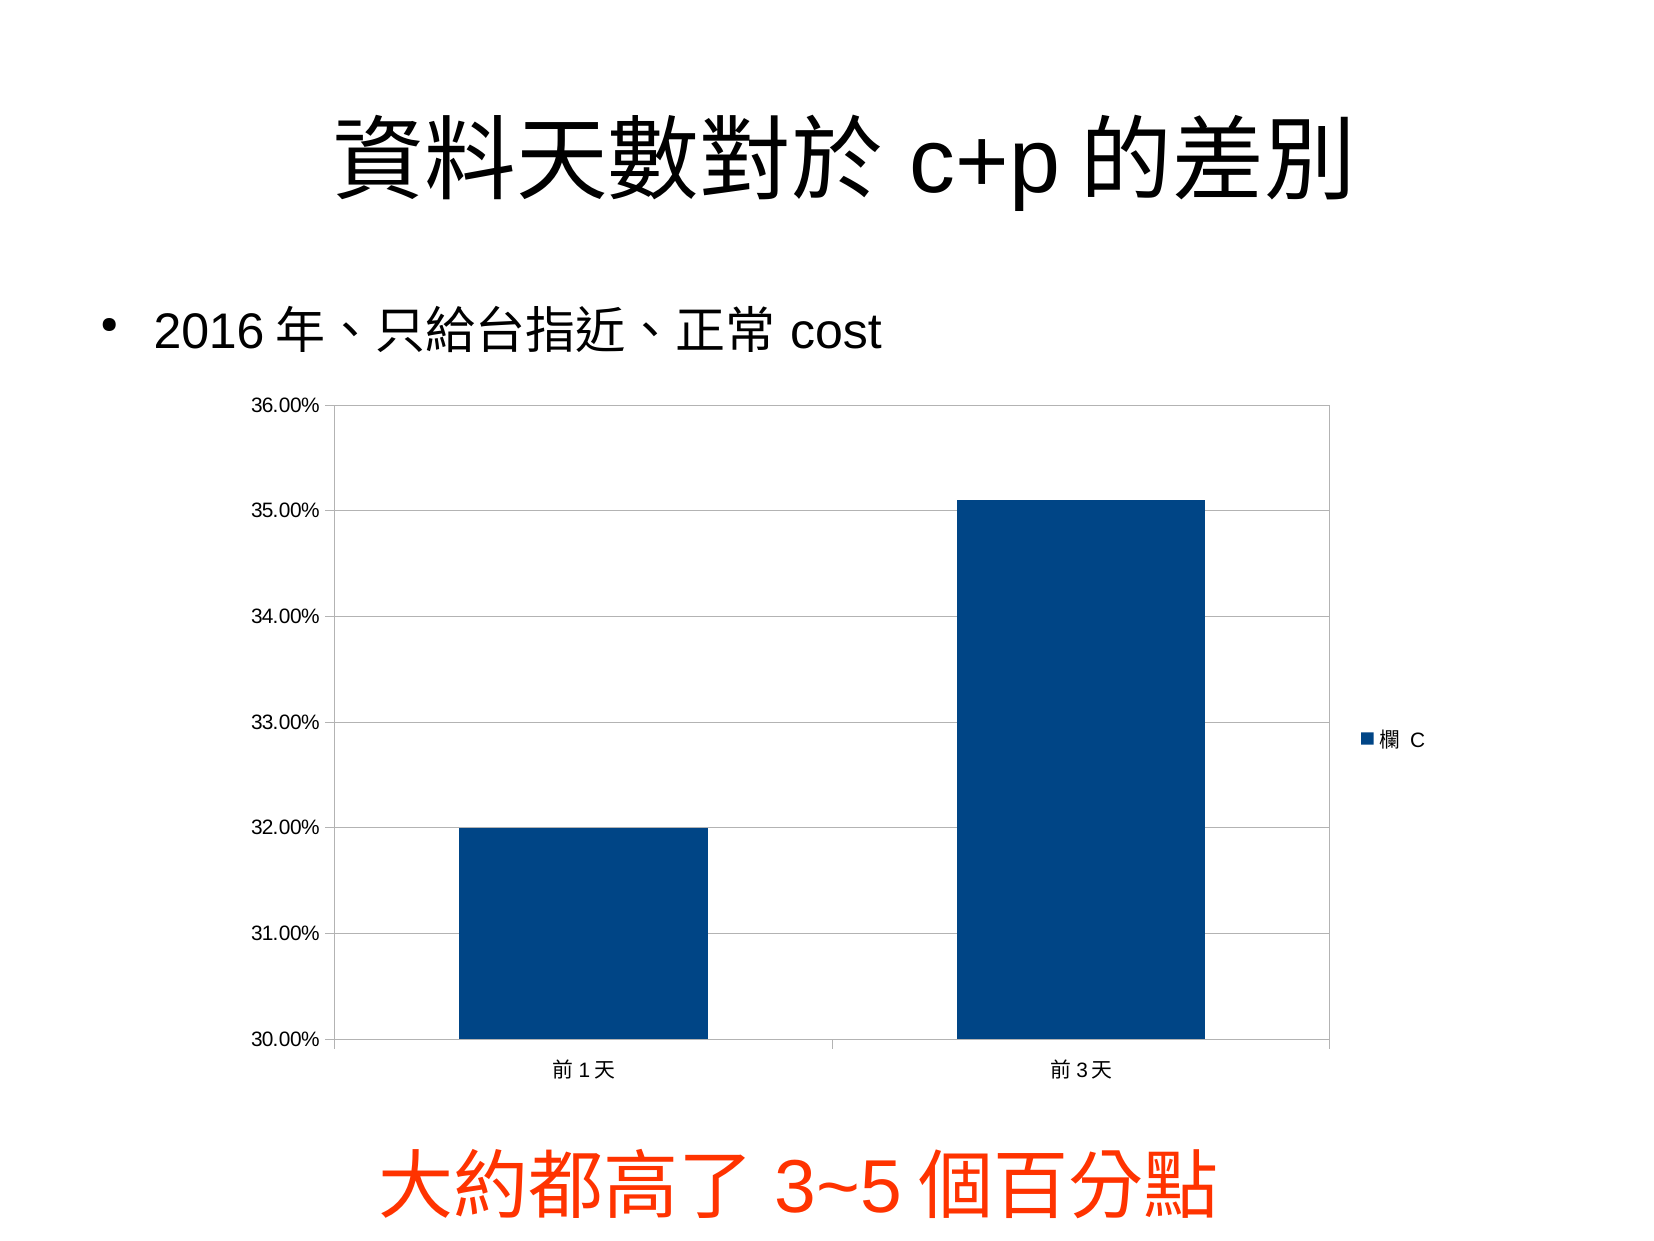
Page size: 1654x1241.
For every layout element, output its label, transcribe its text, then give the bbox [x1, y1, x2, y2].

title 資料天數對於c+p的差別 [82, 49, 1571, 257]
text_box 大約都高了3~5個百分點 [363, 1117, 1381, 1221]
list 2016年、只給台指近、正常cost [82, 290, 1571, 1010]
chart [226, 379, 1444, 1099]
